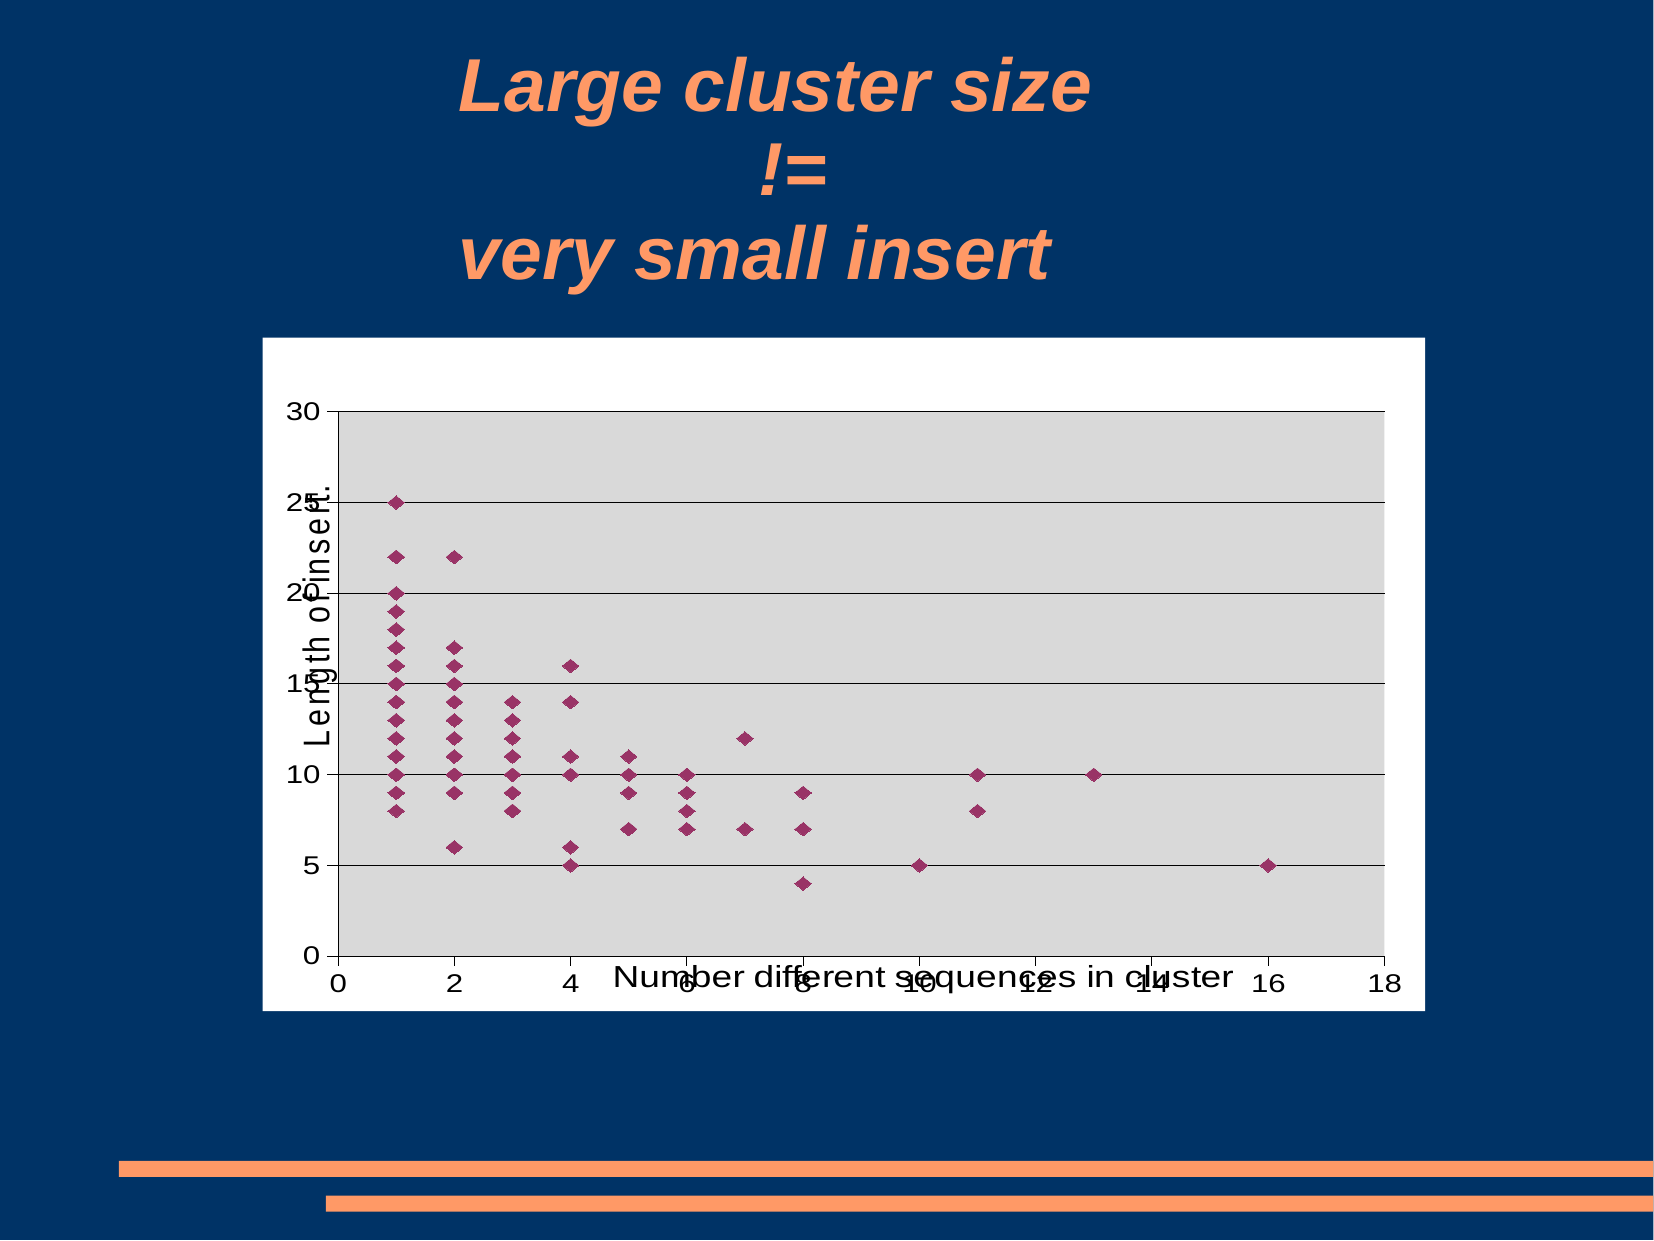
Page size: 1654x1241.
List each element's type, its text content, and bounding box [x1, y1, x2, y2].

chart [262, 337, 1426, 1012]
title Large cluster size != very small insert [459, 0, 1238, 337]
